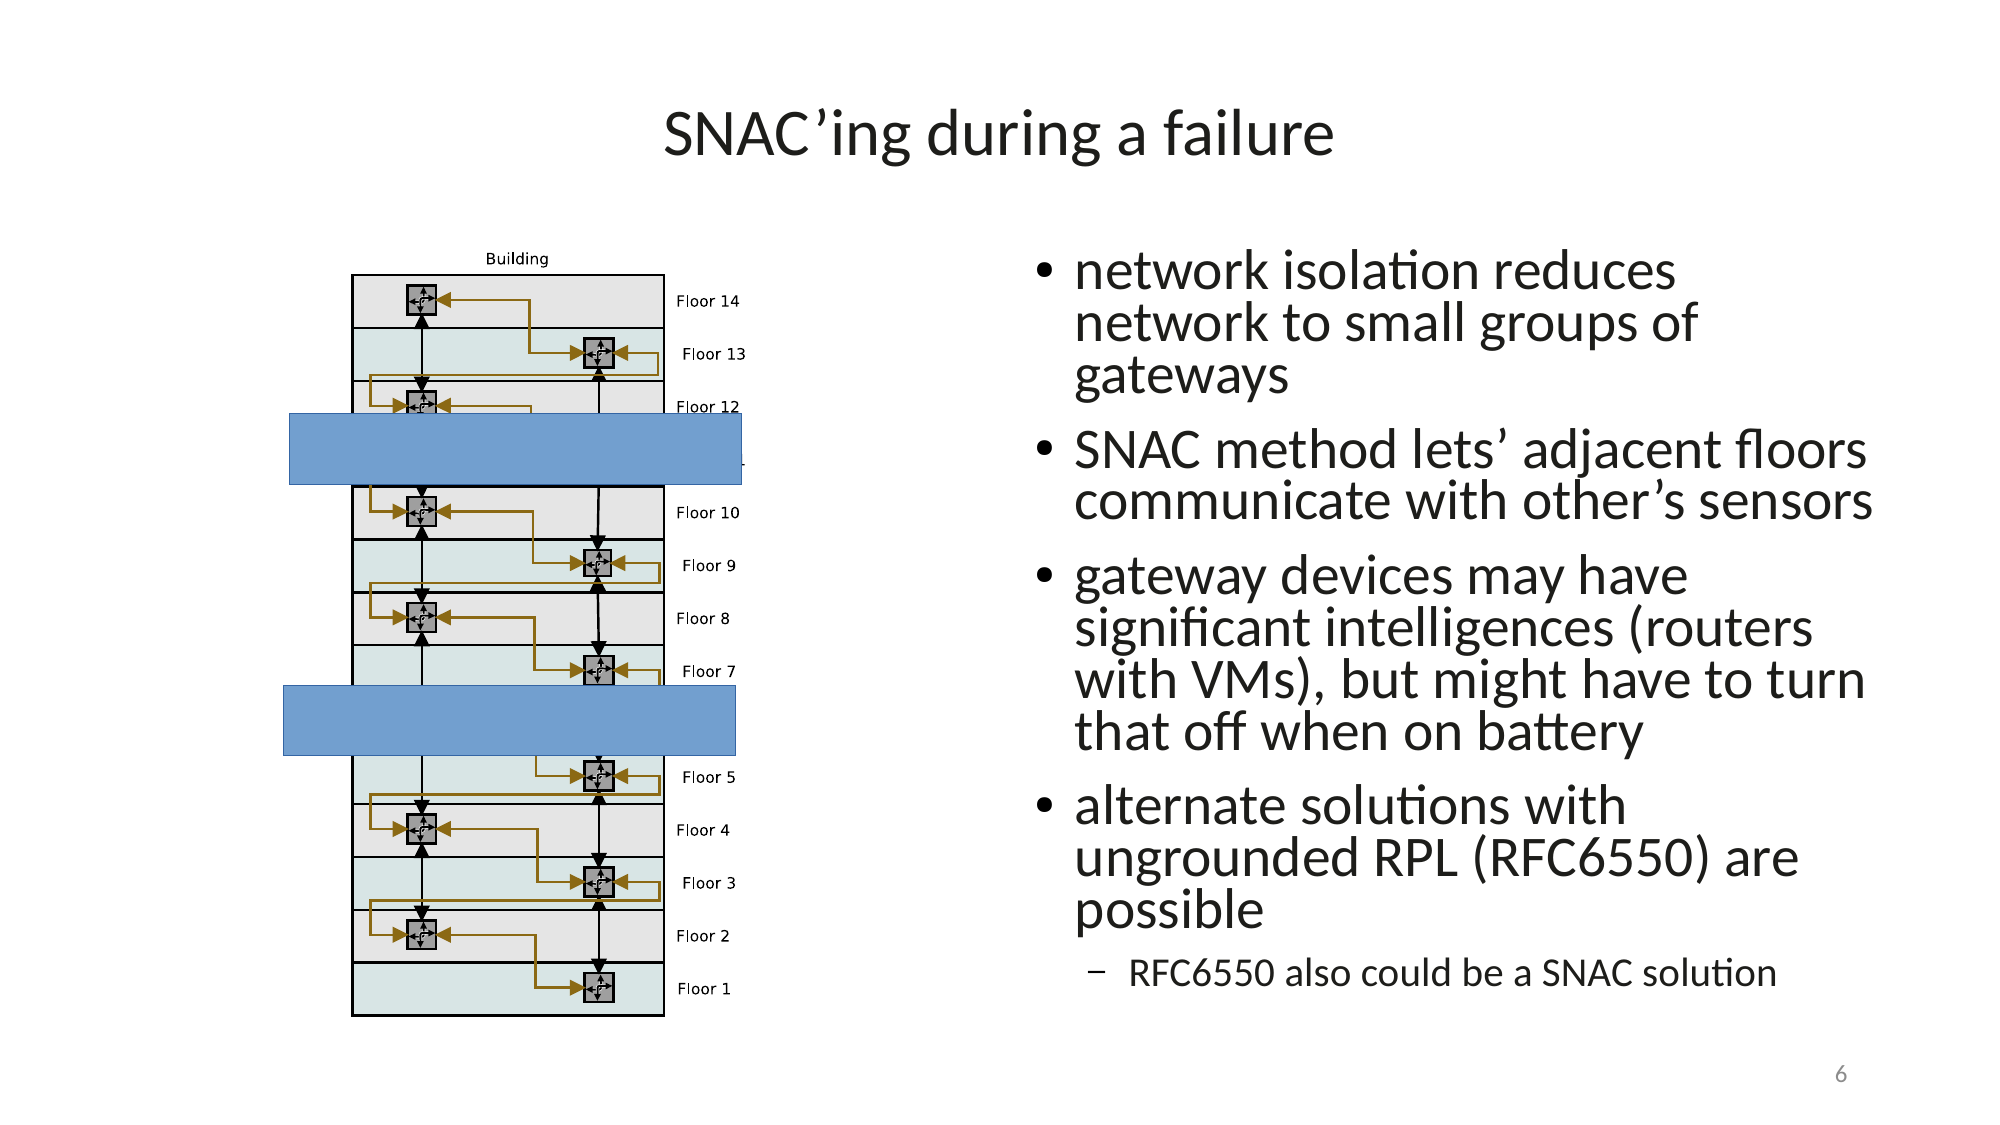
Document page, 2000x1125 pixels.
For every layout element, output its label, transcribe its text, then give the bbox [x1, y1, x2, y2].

picture [349, 248, 748, 1018]
list network isolation reduces network to small groups of gateways SNAC method lets’ adjacent floors communicate with other’s sensors gateway devices may have significant intelligences (routers with VMs), but might have to turn that off when on battery alternate solutions with ungrounded RPL (RFC6550) are possible RFC6550 also could be a SNAC solution [1020, 248, 1880, 1018]
text_box [289, 413, 742, 485]
text_box [283, 685, 736, 756]
title SNAC’ing during a failure [99, 44, 1900, 233]
